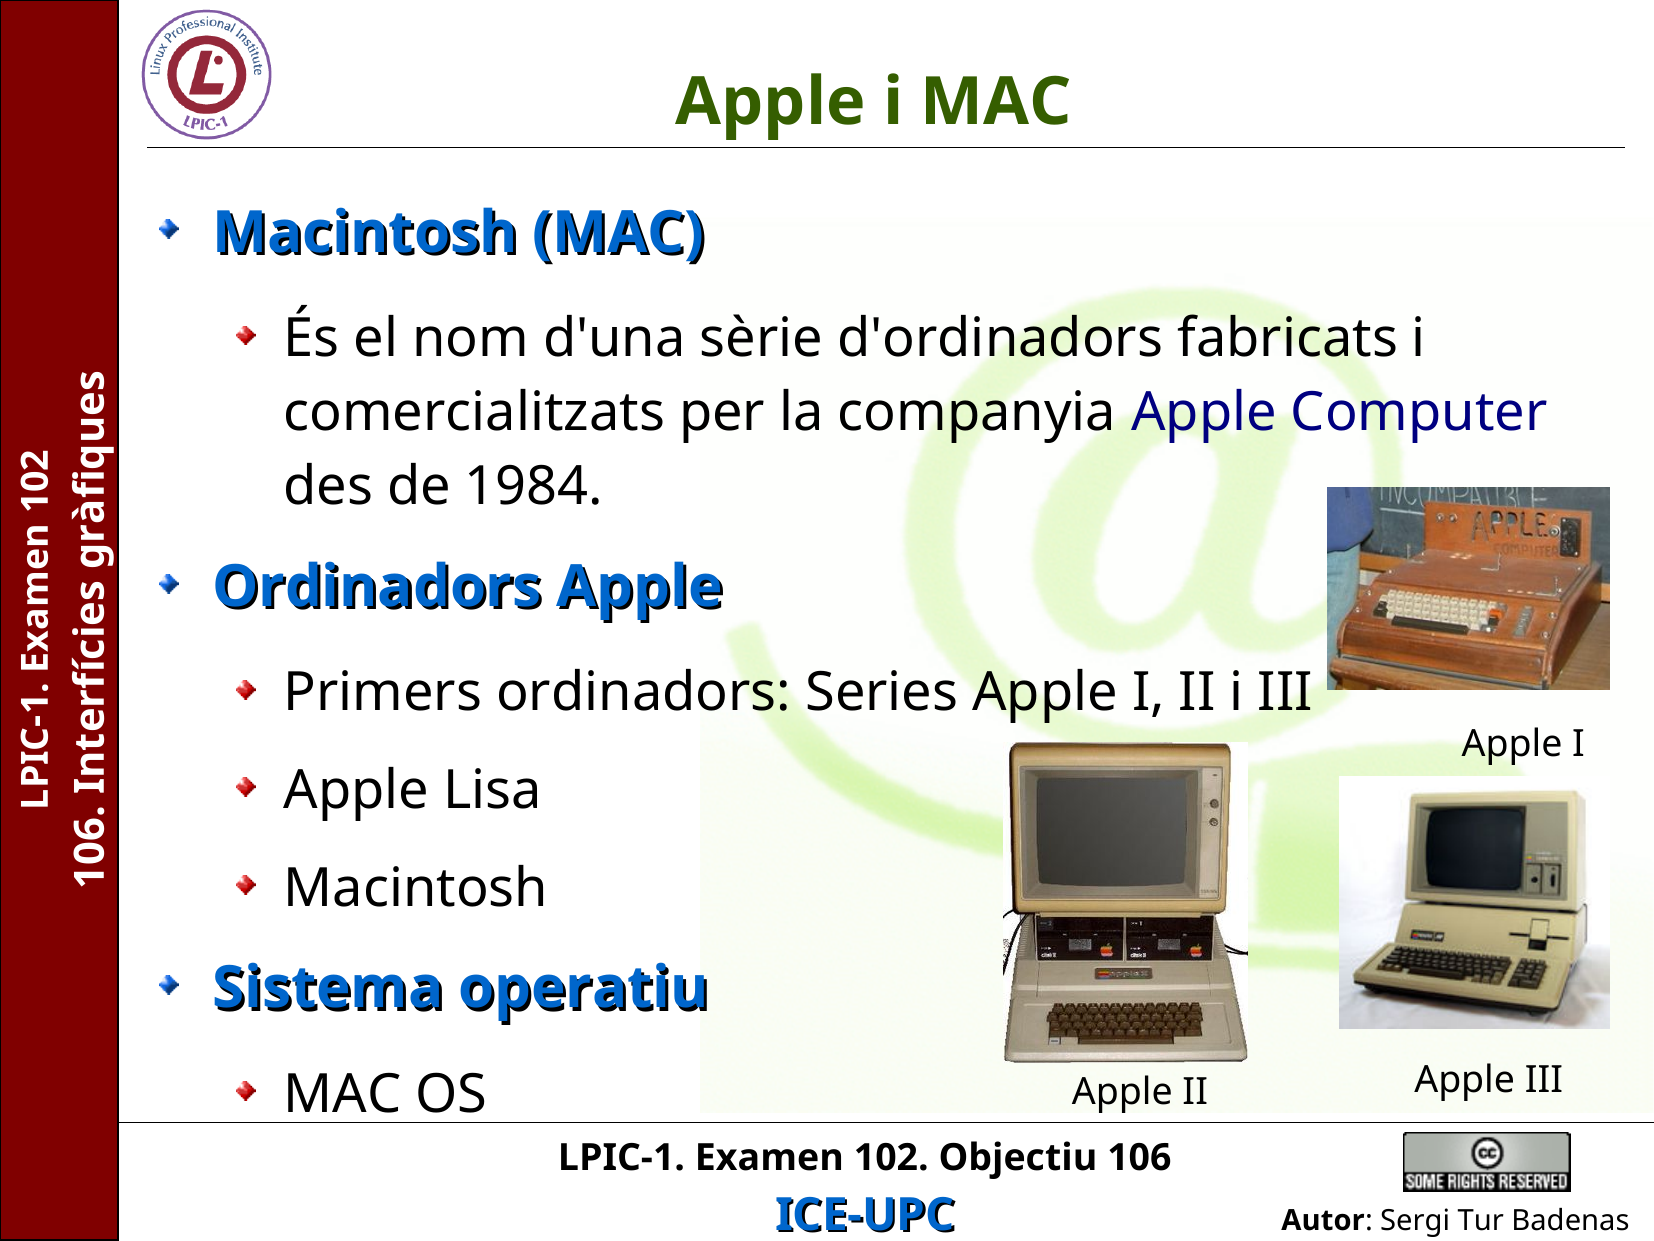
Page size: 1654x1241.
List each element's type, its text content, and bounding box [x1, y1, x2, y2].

text_box Apple I [1446, 708, 1607, 768]
title Apple i MAC [129, 49, 1619, 148]
list Macintosh (MAC) És el nom d'una sèrie d'ordinadors fabricats i comercialitzats per la companyia Apple Computer des de 1984. Ordinadors Apple Primers ordinadors: Series Apple I, II i III Apple Lisa Macintosh Sistema operatiu MAC OS [141, 189, 1630, 1040]
picture [1403, 1132, 1571, 1192]
text_box Apple III [1399, 1045, 1582, 1104]
picture [1339, 776, 1610, 1029]
picture [135, 5, 277, 49]
picture [236, 1081, 256, 1101]
picture [700, 217, 1654, 1113]
picture [1327, 487, 1610, 691]
text_box Apple II [1057, 1057, 1228, 1116]
